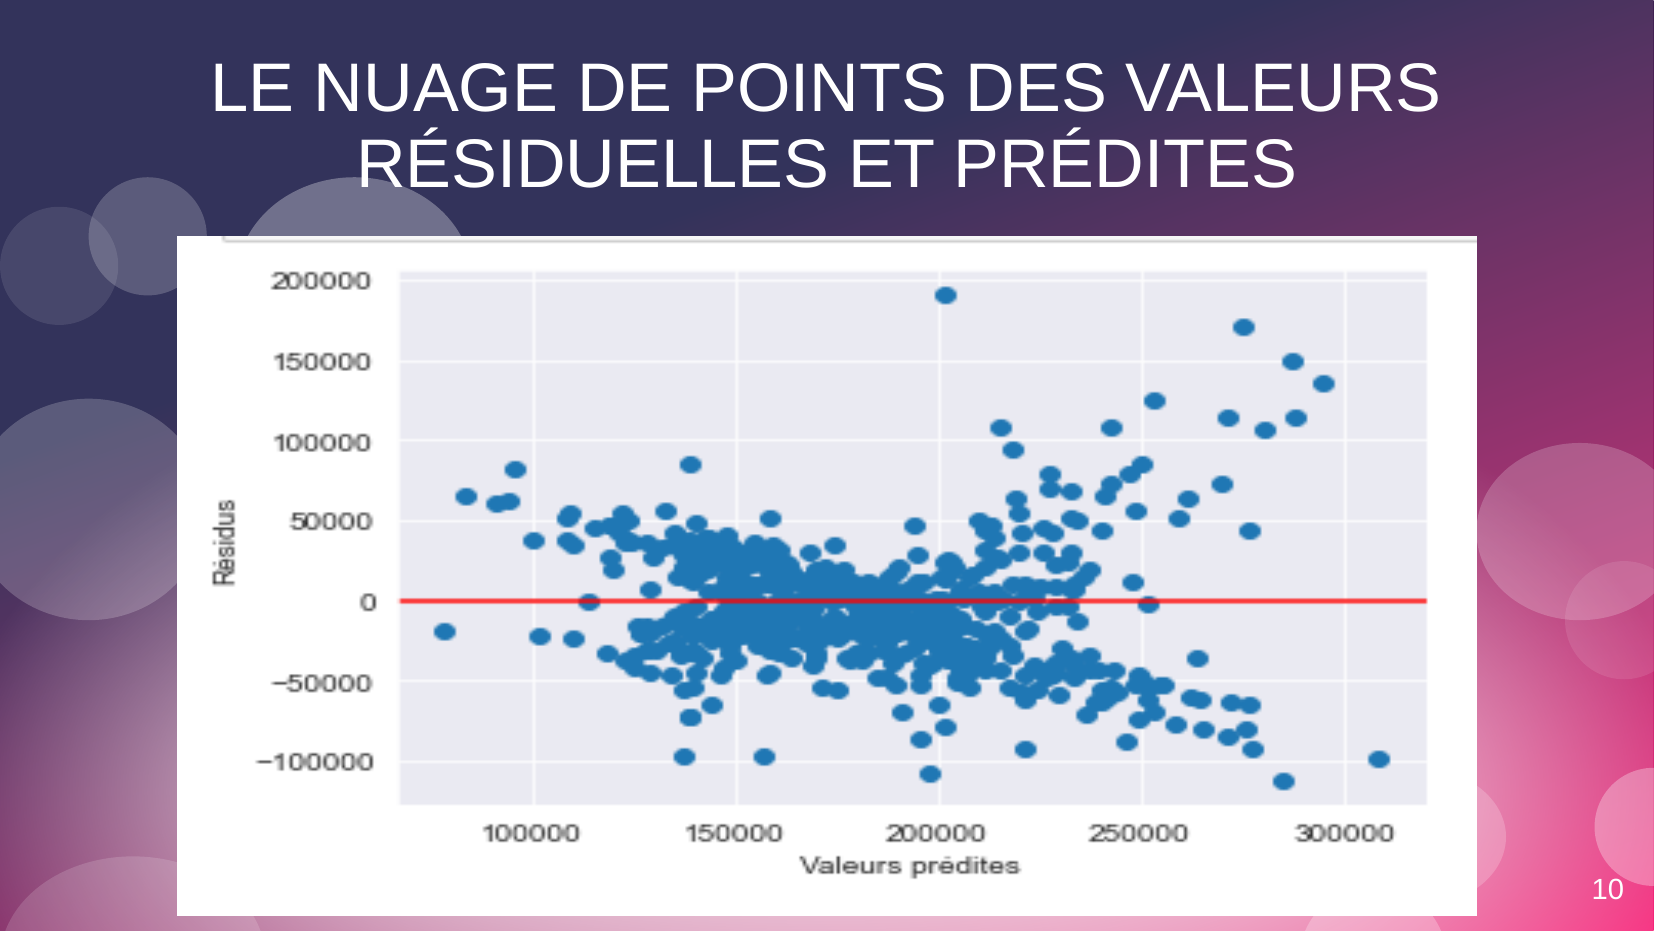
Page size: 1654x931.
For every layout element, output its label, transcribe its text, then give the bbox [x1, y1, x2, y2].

title LE NUAGE DE POINTS DES VALEURS RÉSIDUELLES ET PRÉDITES [88, 44, 1565, 207]
picture [177, 236, 1477, 916]
